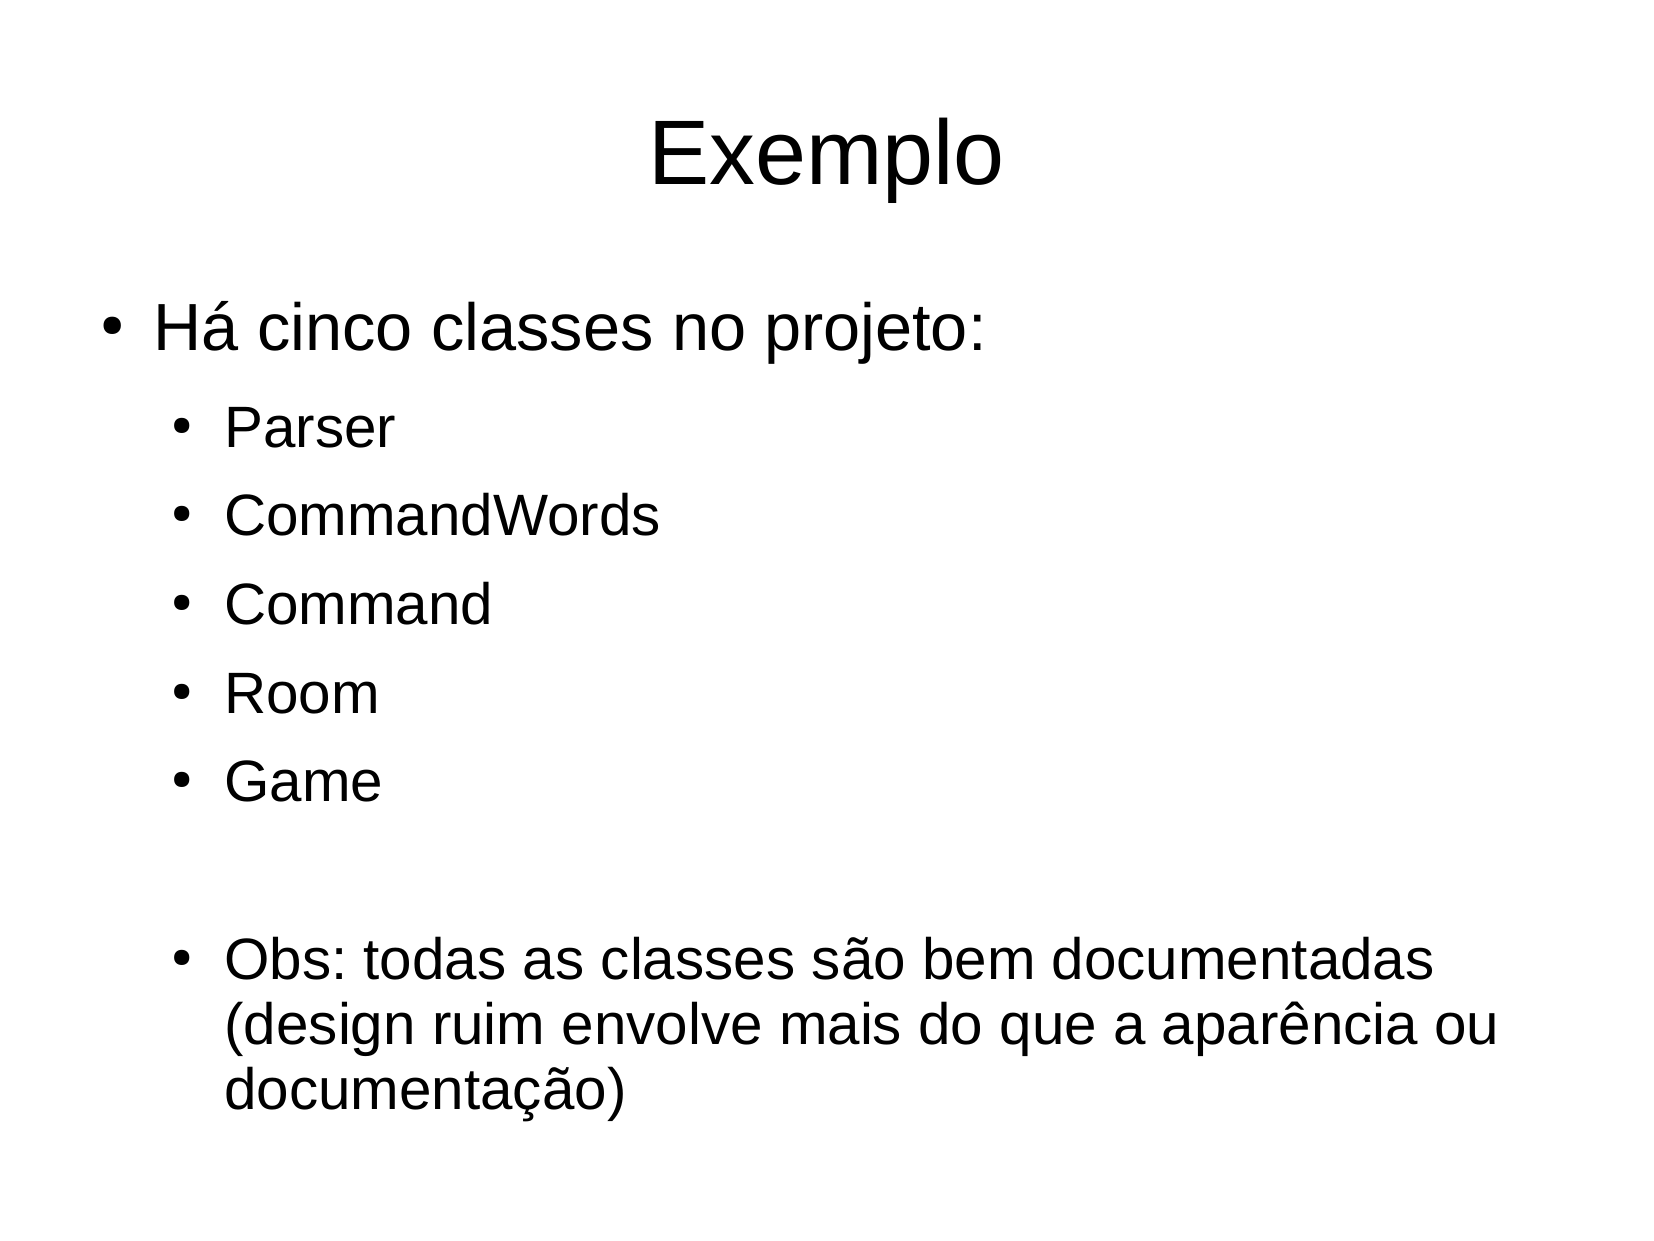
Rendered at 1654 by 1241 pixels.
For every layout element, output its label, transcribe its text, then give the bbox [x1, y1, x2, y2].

title Exemplo [82, 49, 1571, 257]
list Há cinco classes no projeto: Parser CommandWords Command Room Game Obs: todas as classes são bem documentadas (design ruim envolve mais do que a aparência ou documentação) [82, 290, 1571, 1120]
